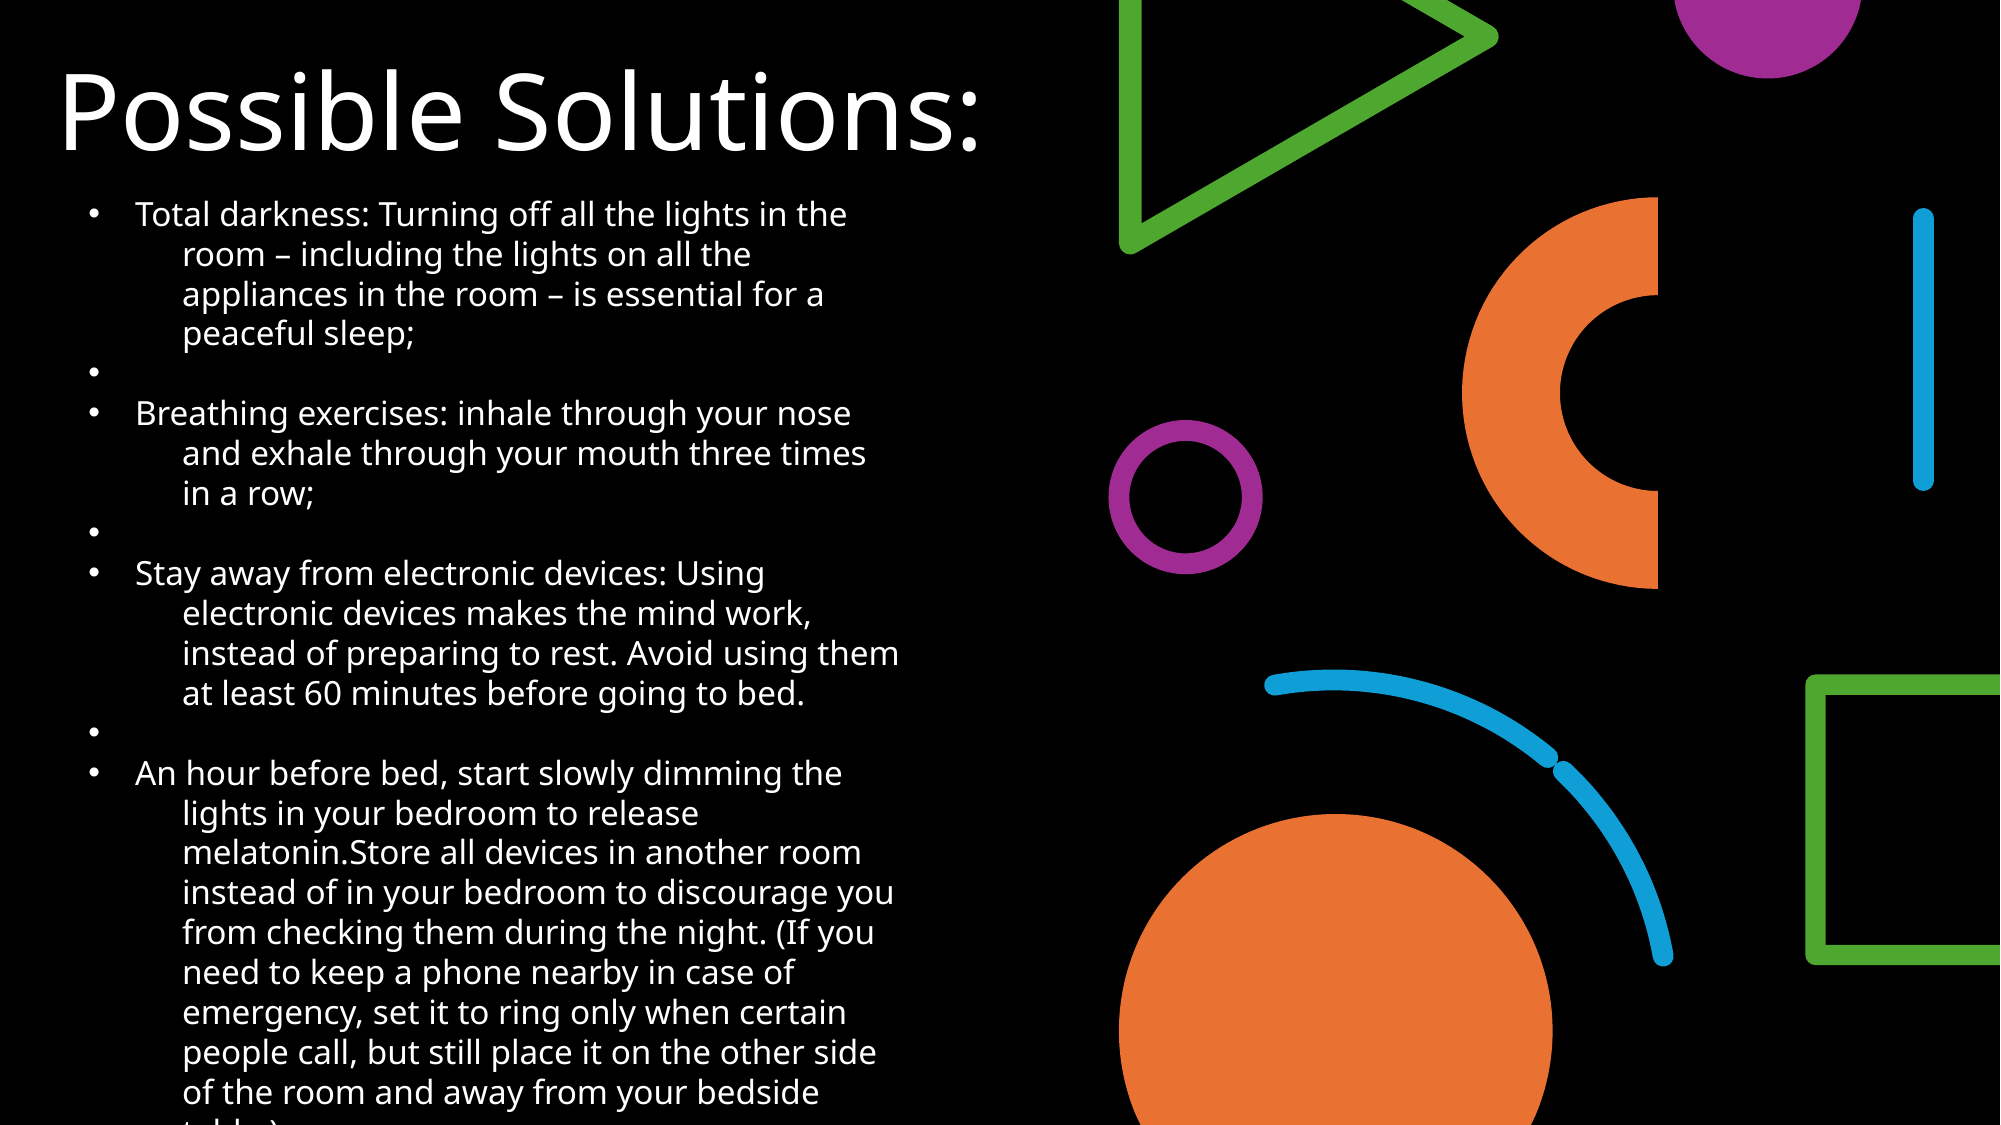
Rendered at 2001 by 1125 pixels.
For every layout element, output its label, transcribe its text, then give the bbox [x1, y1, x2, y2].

title Possible Solutions: [41, 27, 1032, 181]
text_box Total darkness: Turning off all the lights in the room – including the lights on all the appliances in the room – is essential for a peaceful sleep; Breathing exercises: inhale through your nose and exhale through your mouth three times in a row; Stay away from electronic devices: Using electronic devices makes the mind work, instead of preparing to rest. Avoid using them at least 60 minutes before going to bed. An hour before bed, start slowly dimming the lights in your bedroom to release melatonin.Store all devices in another room instead of in your bedroom to discourage you from checking them during the night. (If you need to keep a phone nearby in case of emergency, set it to ring only when certain people call, but still place it on the other side of the room and away from your bedside table.) During the last hour before bed, choose an activity that your brain finds predictable and therefore not anxiety-provoking. [73, 185, 918, 1125]
text_box [0, 0, 2000, 1125]
